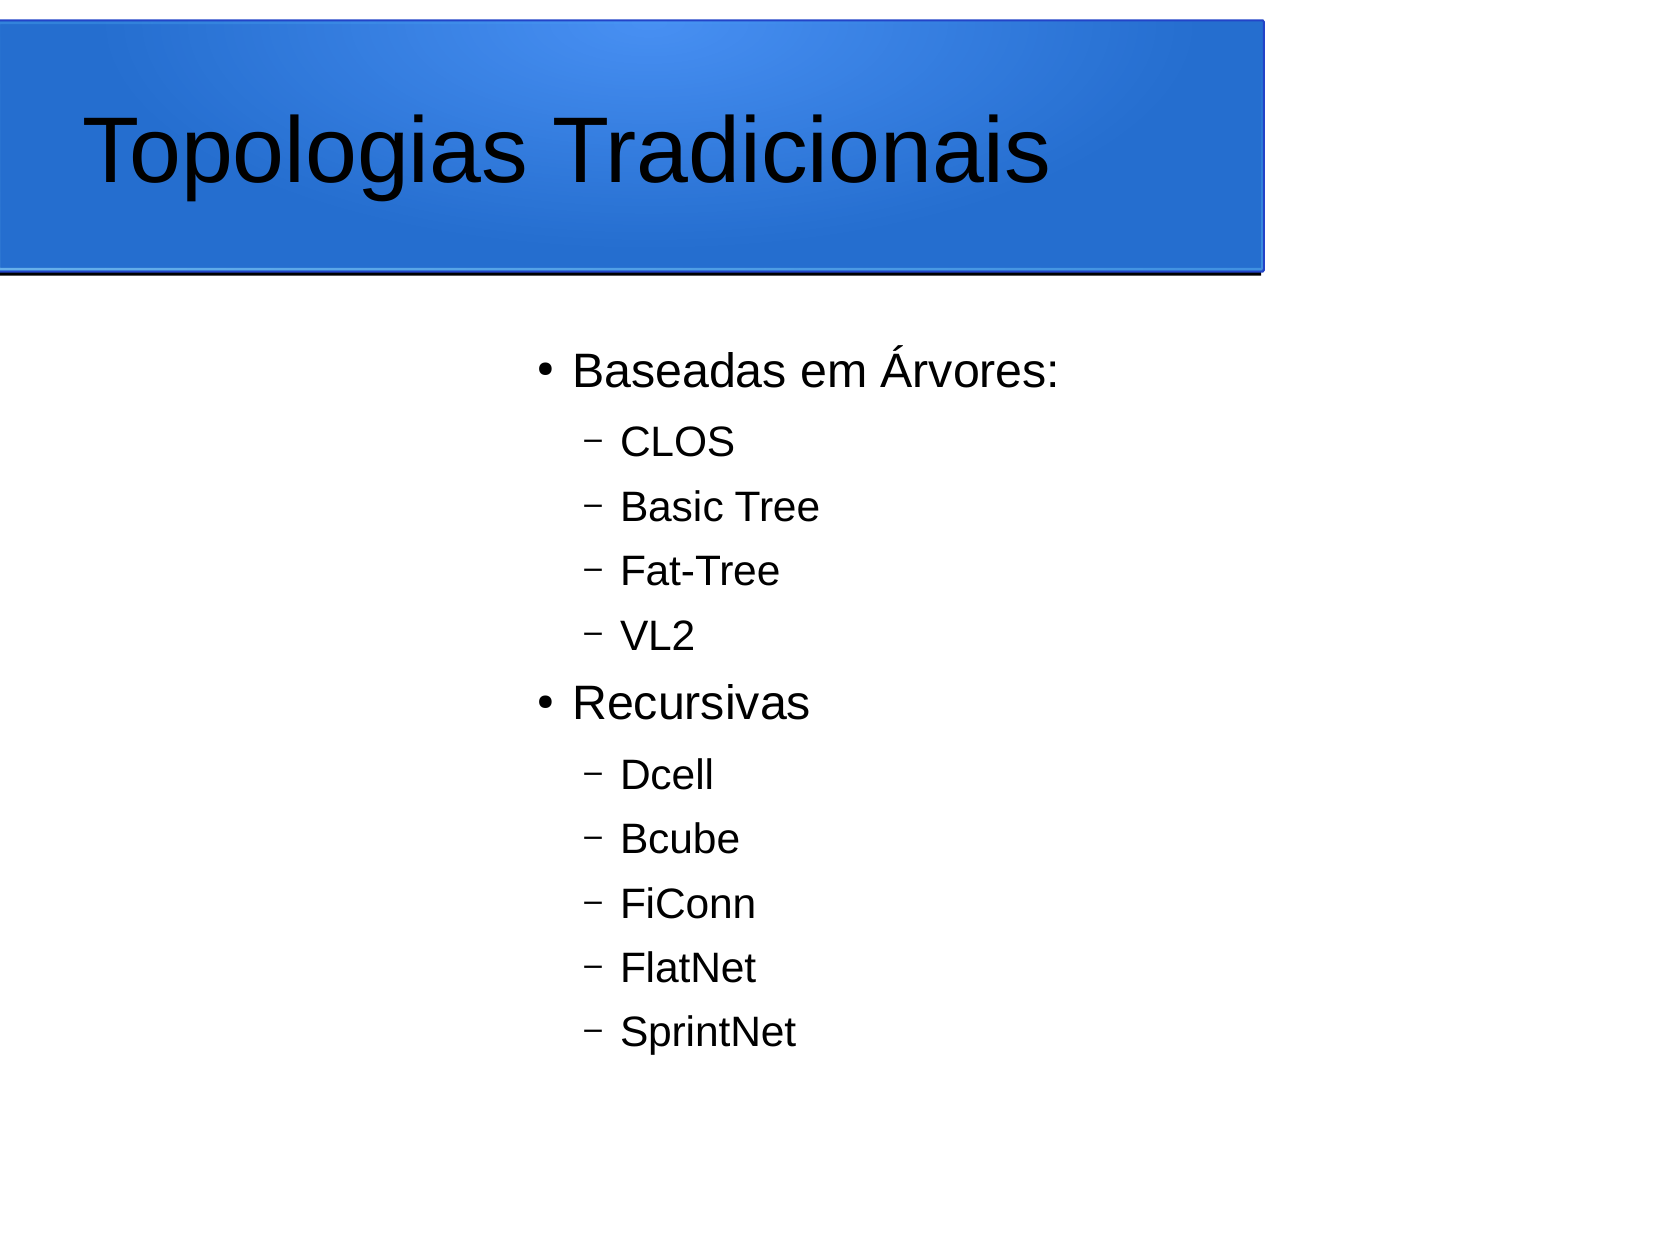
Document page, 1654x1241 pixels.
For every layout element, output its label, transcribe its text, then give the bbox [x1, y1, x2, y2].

list Baseadas em Árvores: CLOS Basic Tree Fat-Tree VL2 Recursivas Dcell Bcube FiConn FlatNet SprintNet [525, 343, 1178, 1063]
title Topologias Tradicionais [82, 47, 1235, 252]
